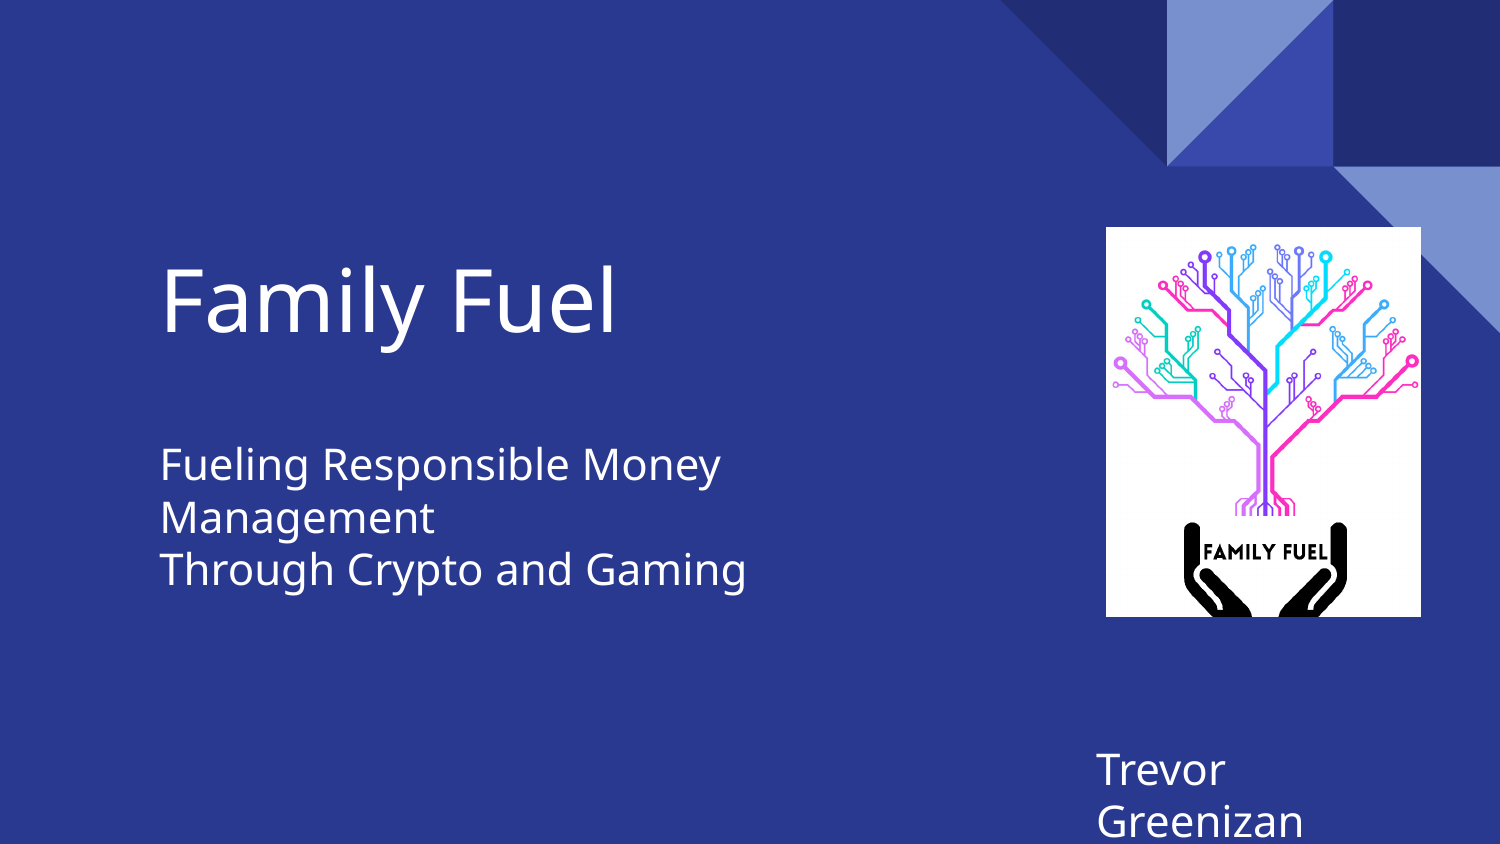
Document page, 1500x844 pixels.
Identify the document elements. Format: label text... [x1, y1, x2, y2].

subtitle Fueling Responsible Money Management Through Crypto and Gaming [144, 421, 982, 591]
picture [1106, 227, 1421, 617]
text_box Trevor Greenizan [1081, 726, 1447, 844]
title Family Fuel [144, 227, 663, 365]
